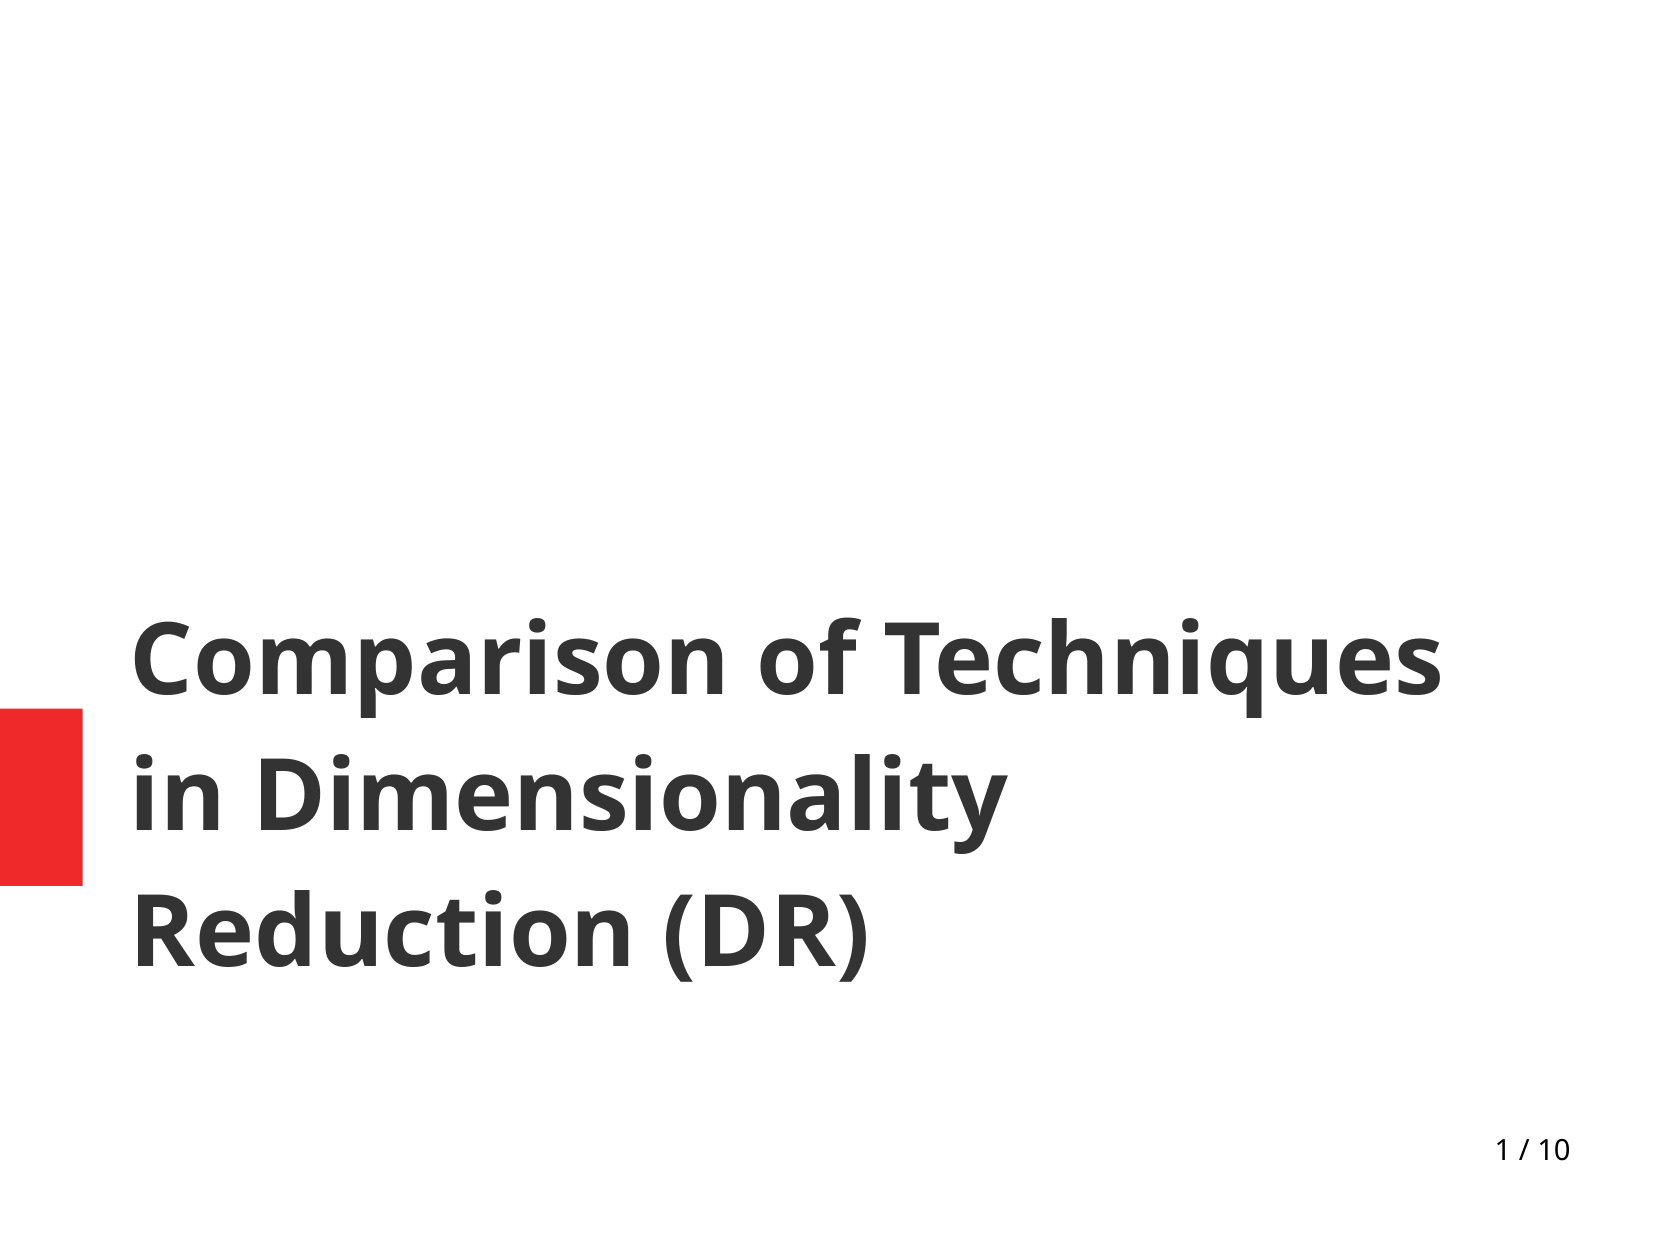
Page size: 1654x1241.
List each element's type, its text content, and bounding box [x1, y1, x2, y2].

title Comparison of Techniques in Dimensionality Reduction (DR) [129, 558, 1536, 1025]
